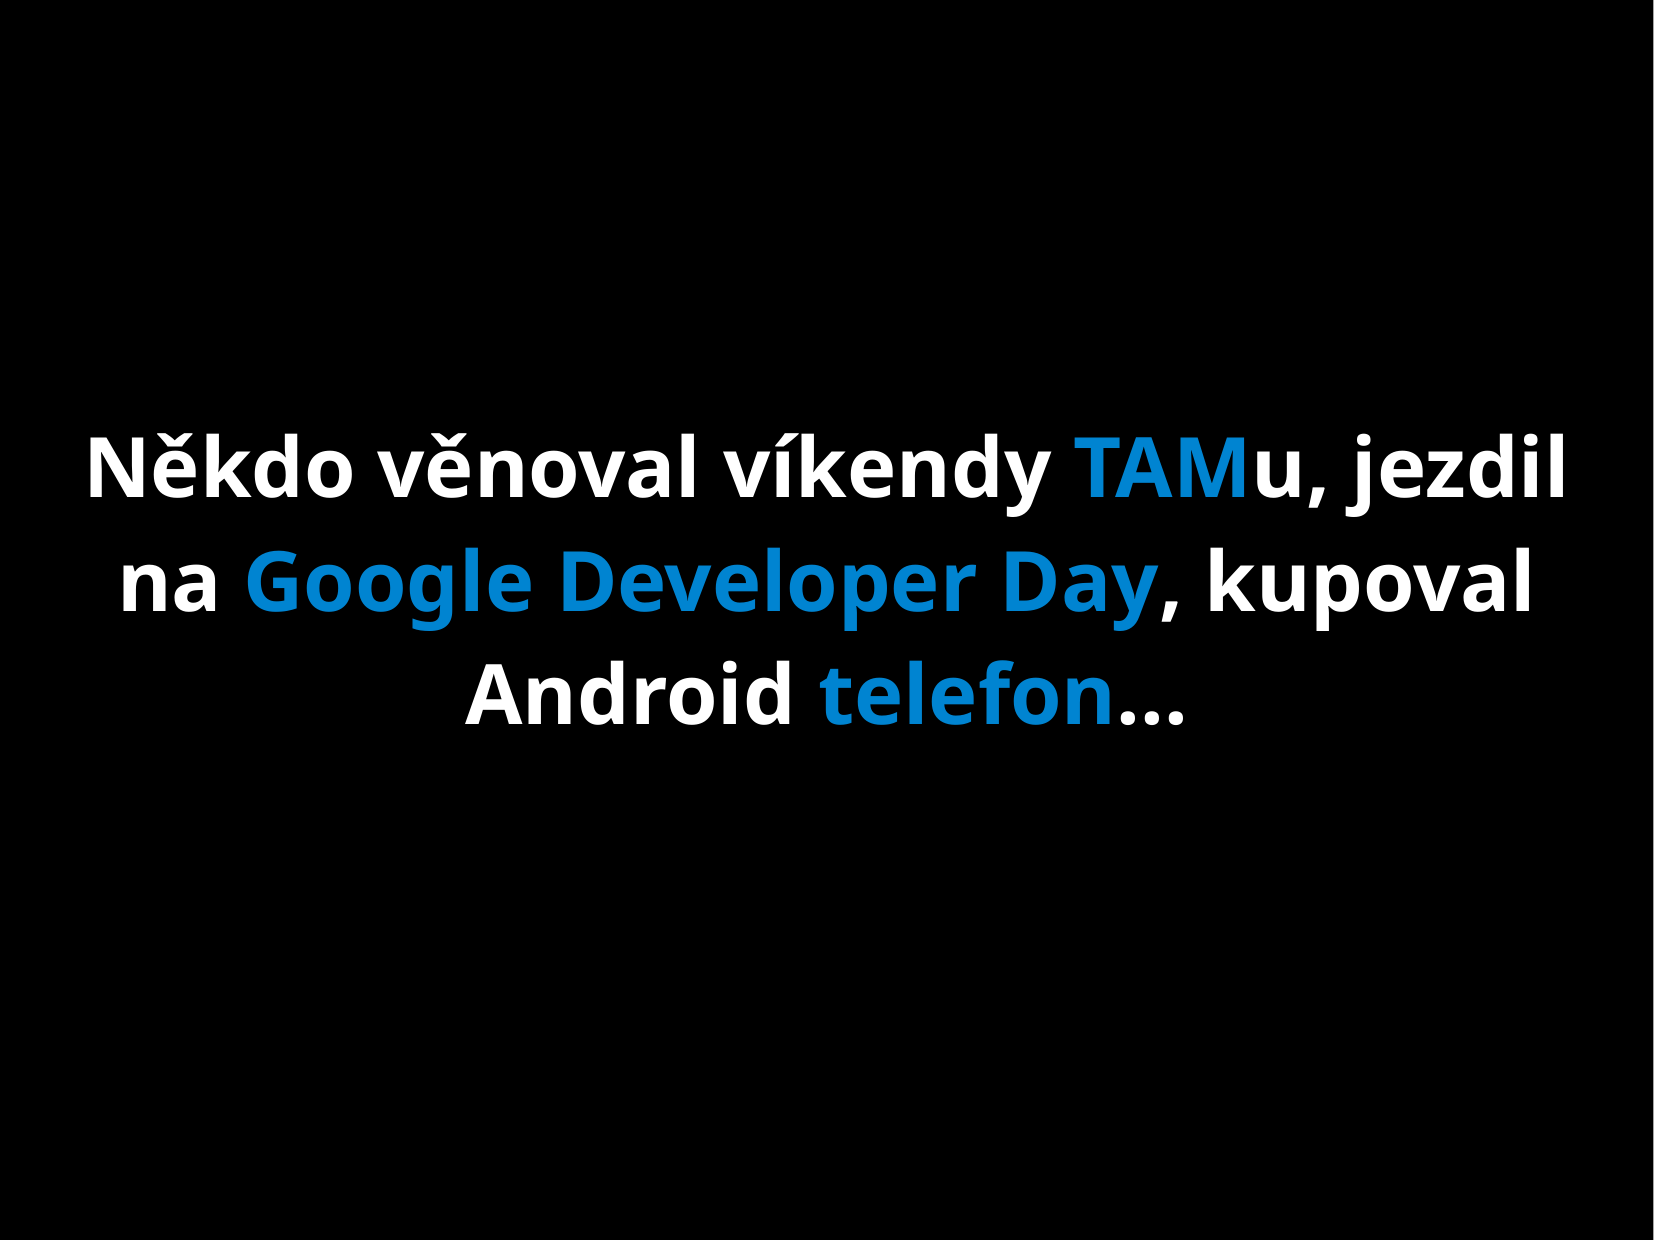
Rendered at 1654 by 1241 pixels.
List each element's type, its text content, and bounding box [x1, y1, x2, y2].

subtitle Někdo věnoval víkendy TAMu, jezdil na Google Developer Day, kupoval Android telefon... [82, 49, 1571, 1109]
